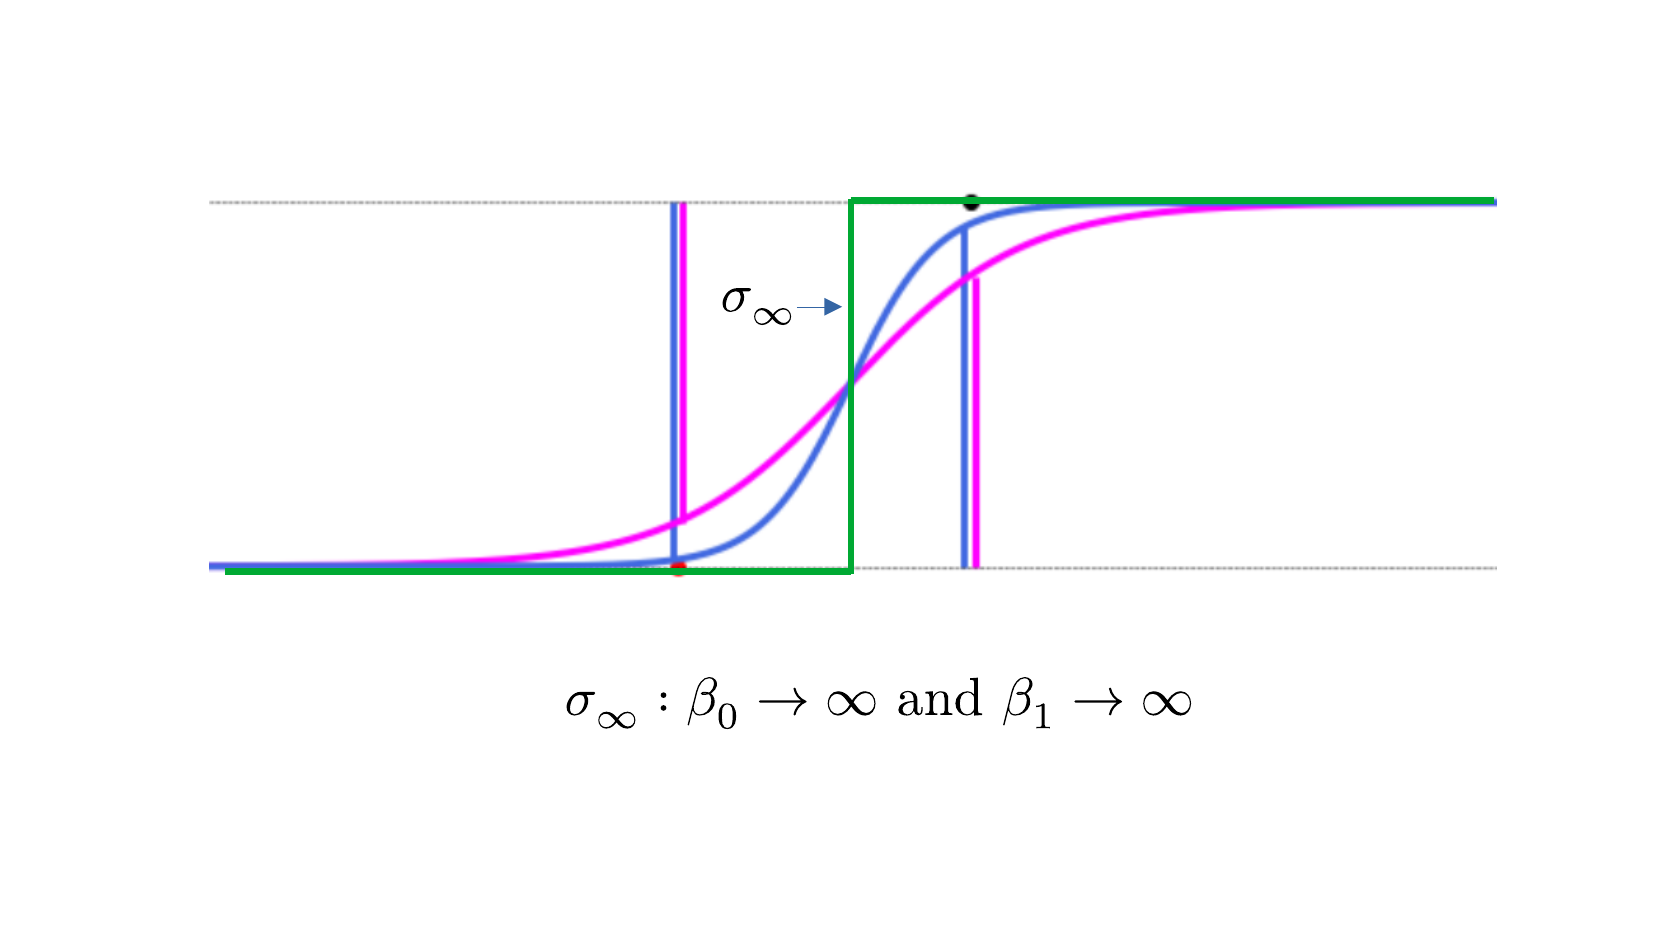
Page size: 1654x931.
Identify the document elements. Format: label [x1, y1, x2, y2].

picture [562, 675, 1194, 732]
picture [209, 140, 1497, 629]
